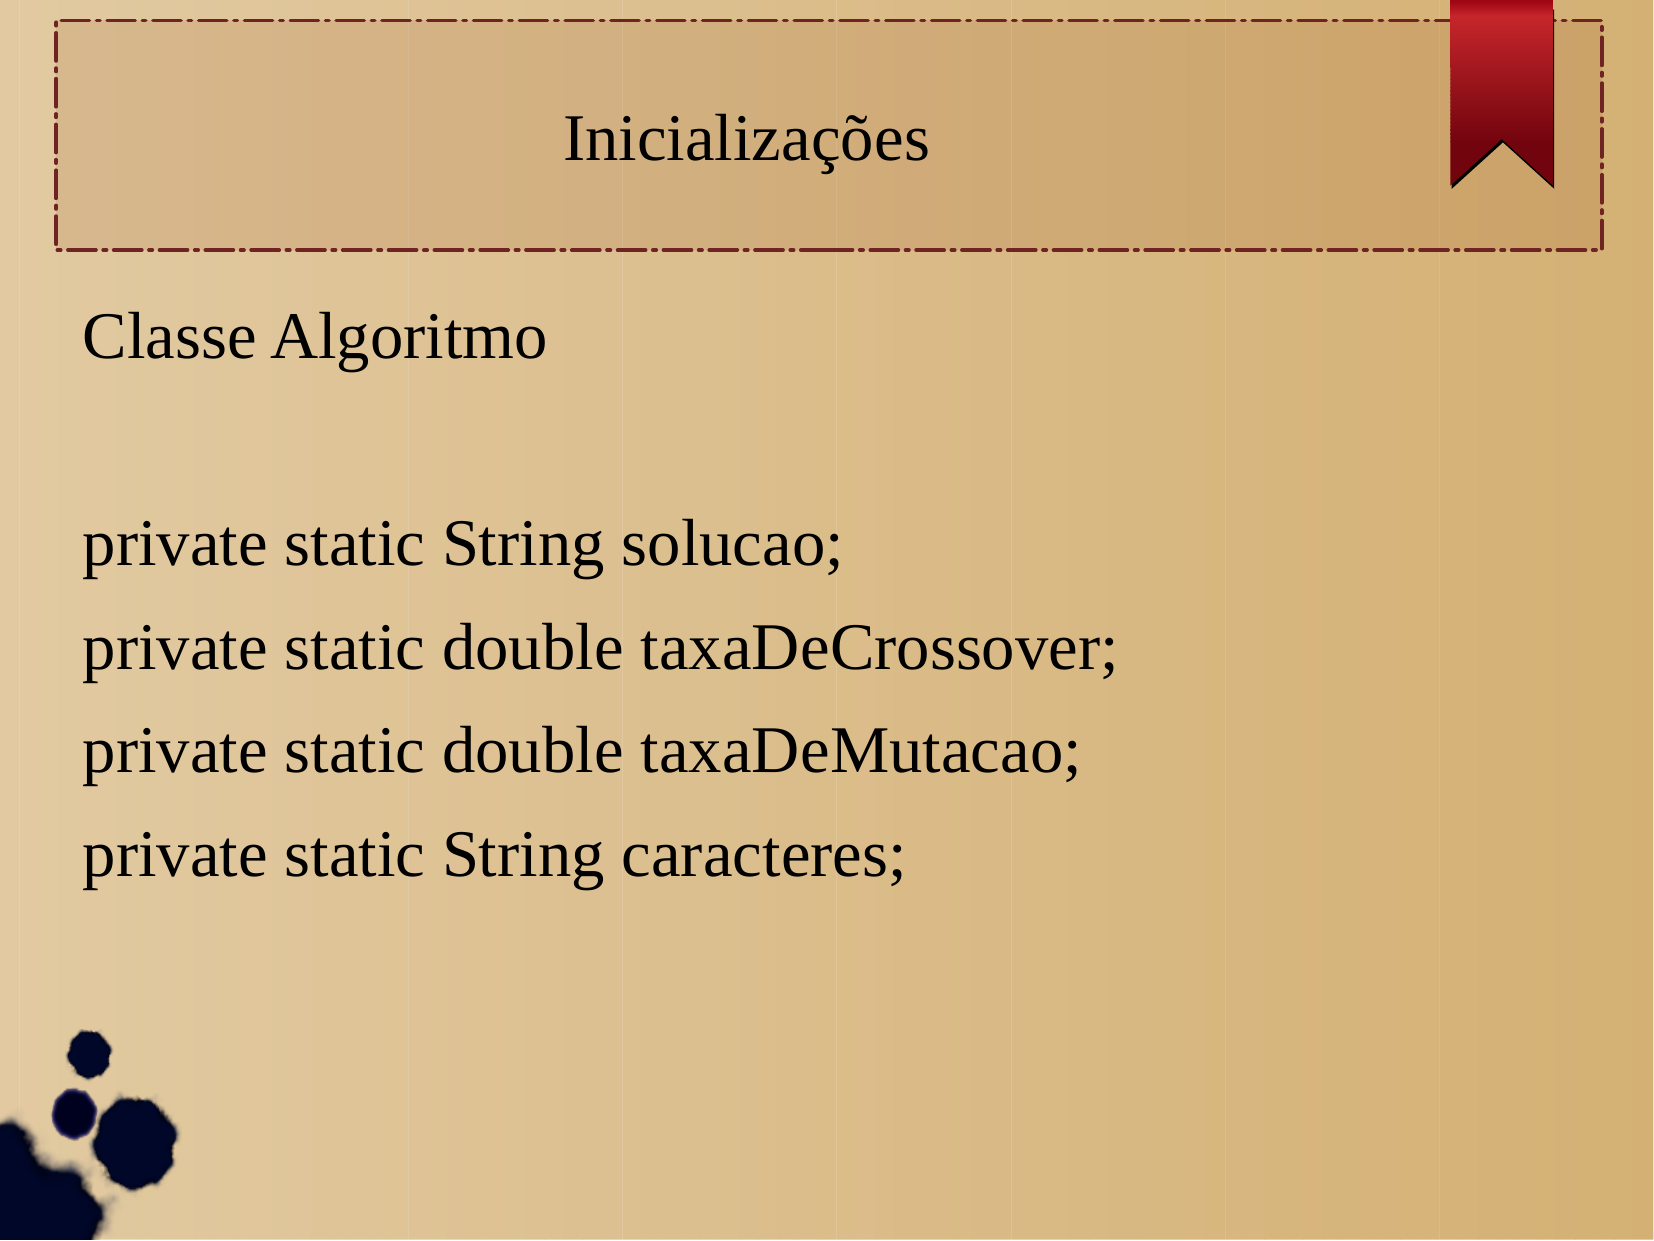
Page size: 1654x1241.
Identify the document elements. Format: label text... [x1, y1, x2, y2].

list Classe Algoritmo private static String solucao; private static double taxaDeCrossover; private static double taxaDeMutacao; private static String caracteres; [82, 299, 1571, 1019]
title Inicializações [82, 47, 1412, 229]
